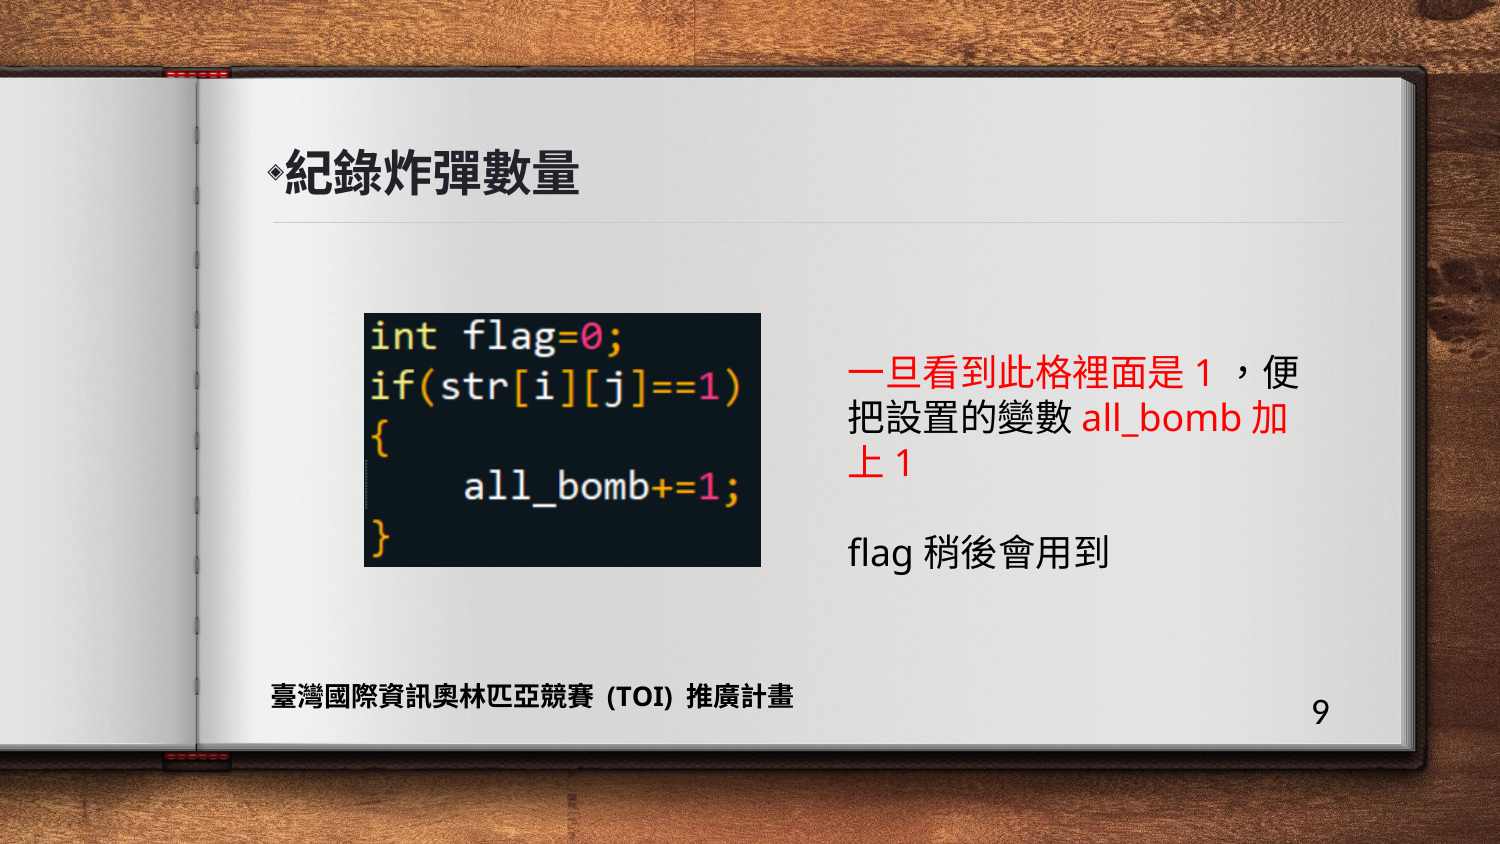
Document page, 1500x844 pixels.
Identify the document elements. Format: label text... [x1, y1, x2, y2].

text_box [1295, 672, 1386, 737]
picture [364, 313, 761, 567]
text_box 一旦看到此格裡面是1，便把設置的變數all_bomb加上1 flag稍後會用到 [832, 341, 1341, 539]
list 紀錄炸彈數量 [252, 126, 1183, 216]
